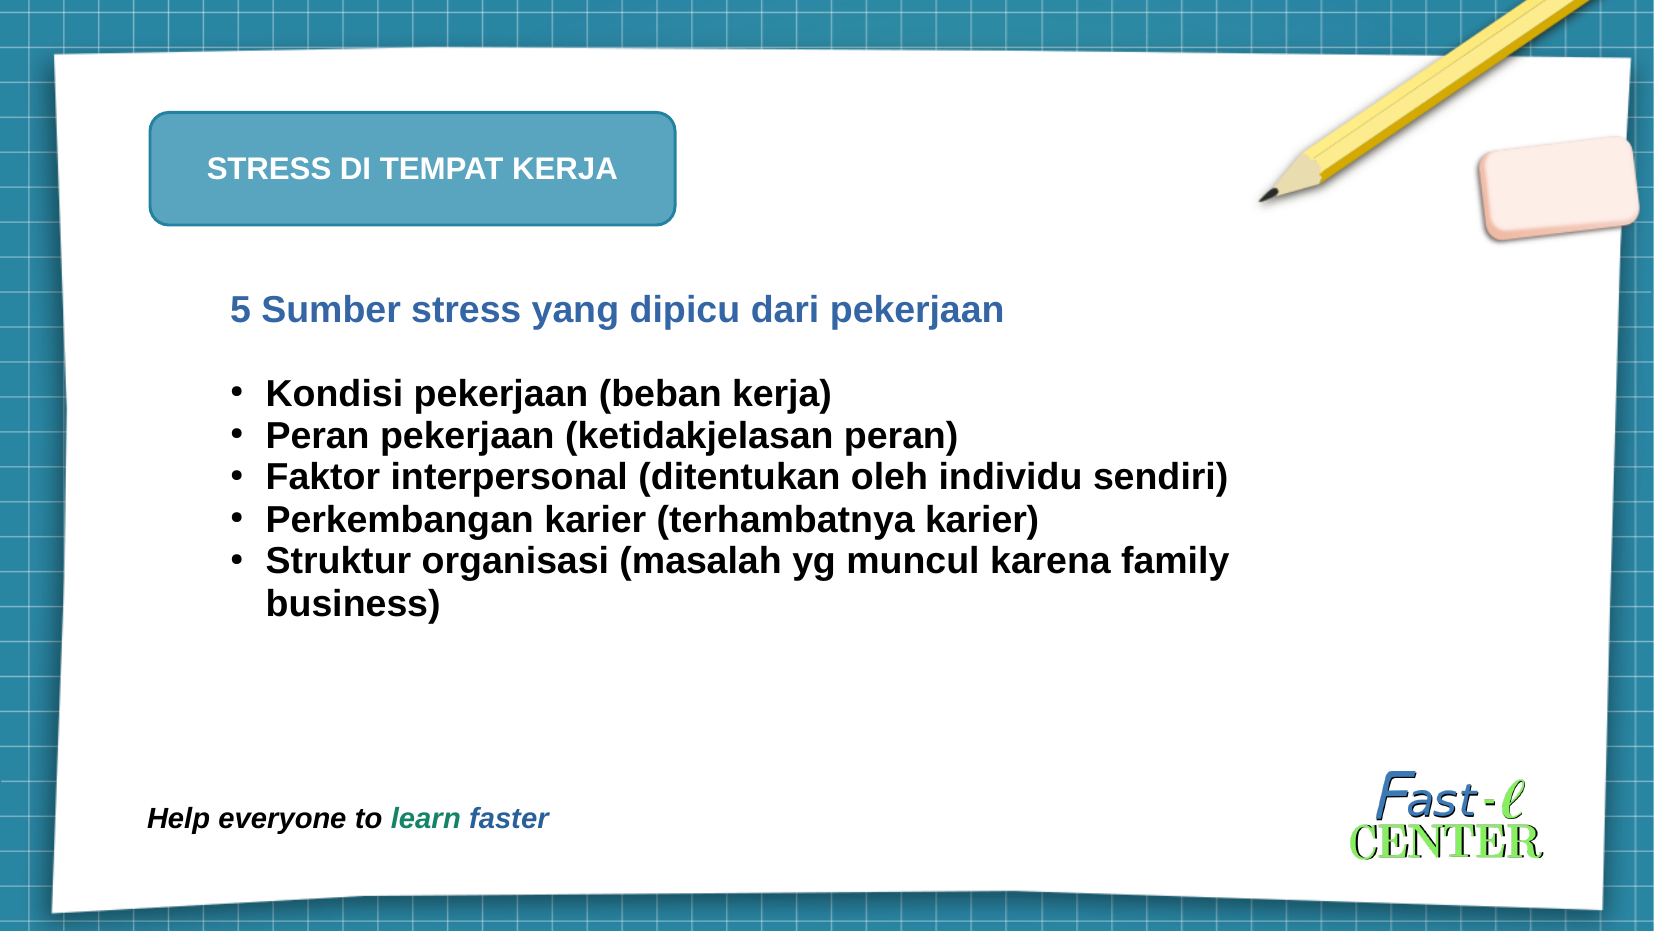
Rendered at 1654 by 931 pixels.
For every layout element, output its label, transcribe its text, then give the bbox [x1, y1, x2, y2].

text_box STRESS DI TEMPAT KERJA [150, 112, 676, 226]
picture [0, 0, 1654, 931]
text_box 5 Sumber stress yang dipicu dari pekerjaan Kondisi pekerjaan (beban kerja) Peran pekerjaan (ketidakjelasan peran) Faktor interpersonal (ditentukan oleh individu sendiri) Perkembangan karier (terhambatnya karier) Struktur organisasi (masalah yg muncul karena family business) [215, 280, 1245, 632]
text_box Help everyone to learn faster [132, 791, 658, 839]
